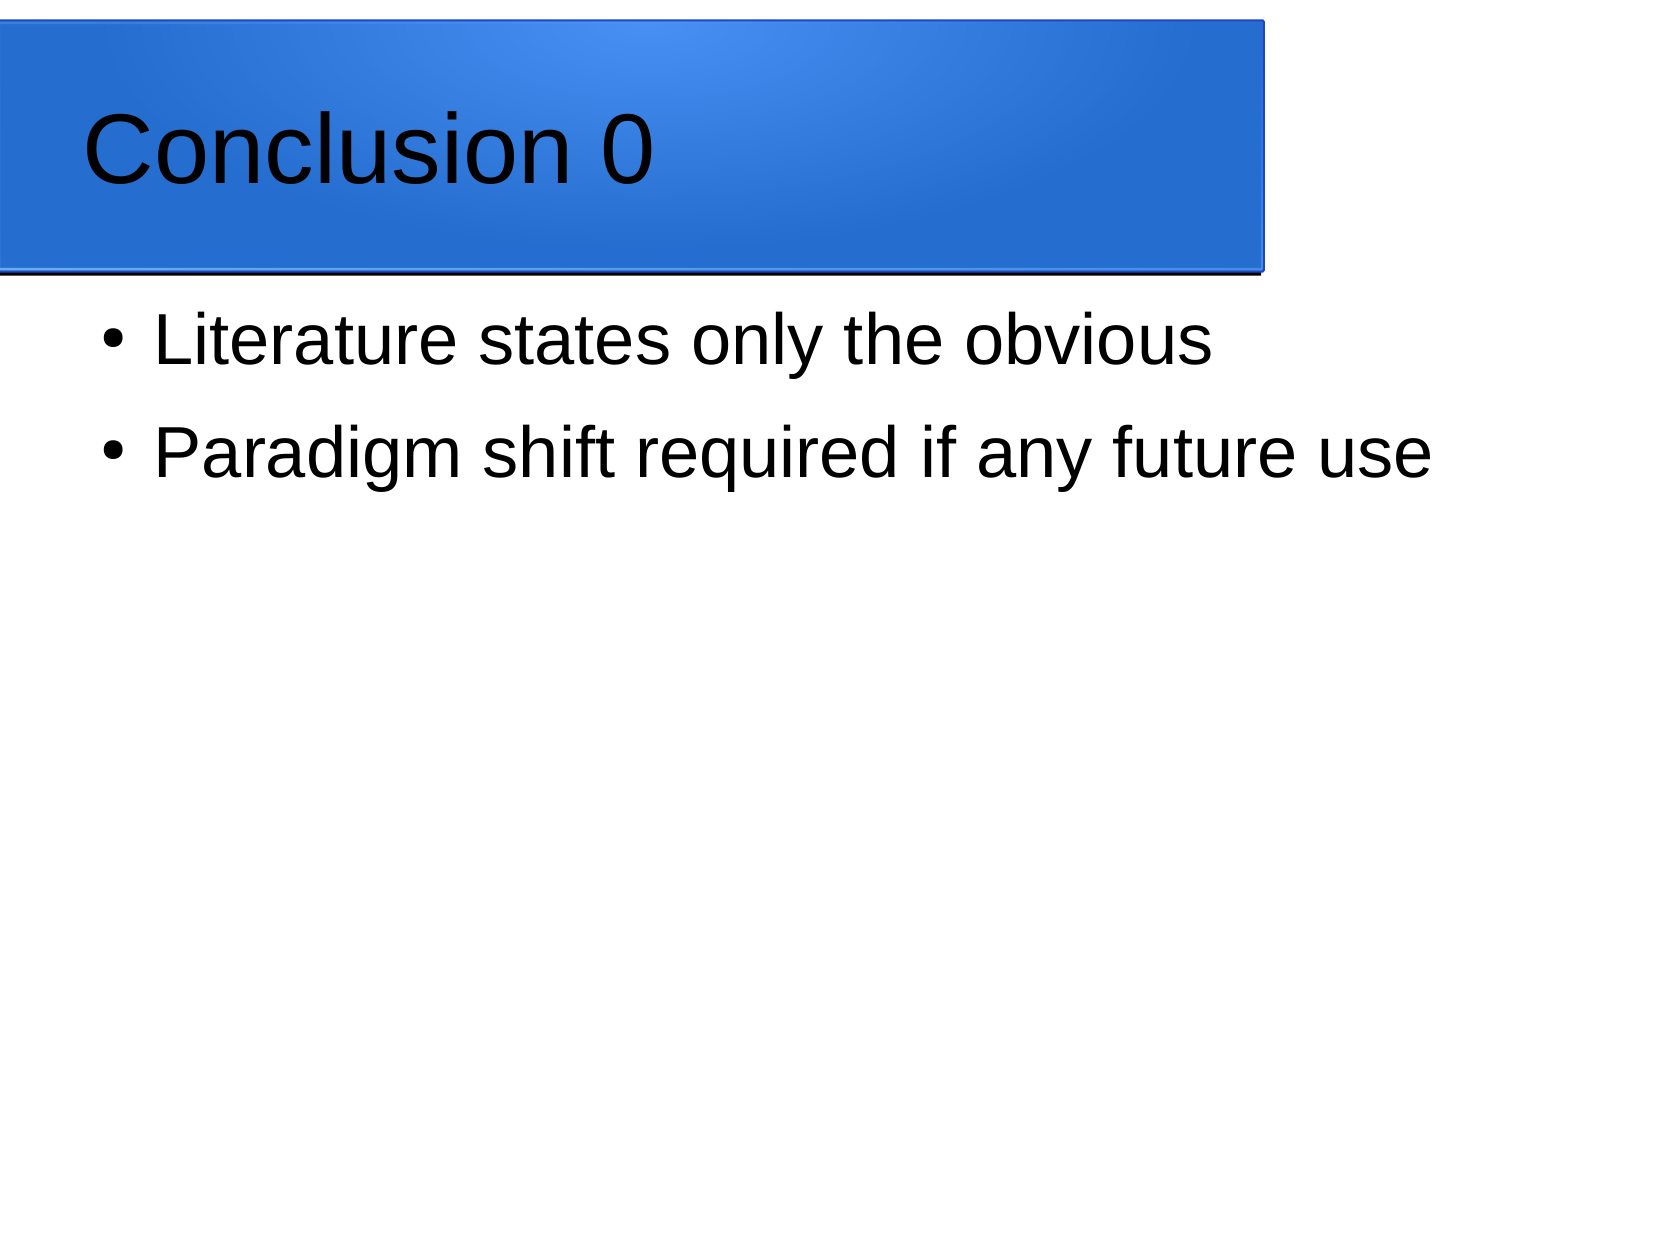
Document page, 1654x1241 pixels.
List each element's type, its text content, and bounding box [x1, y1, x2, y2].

list Literature states only the obvious Paradigm shift required if any future use [82, 299, 1571, 1019]
title Conclusion 0 [82, 47, 1235, 252]
